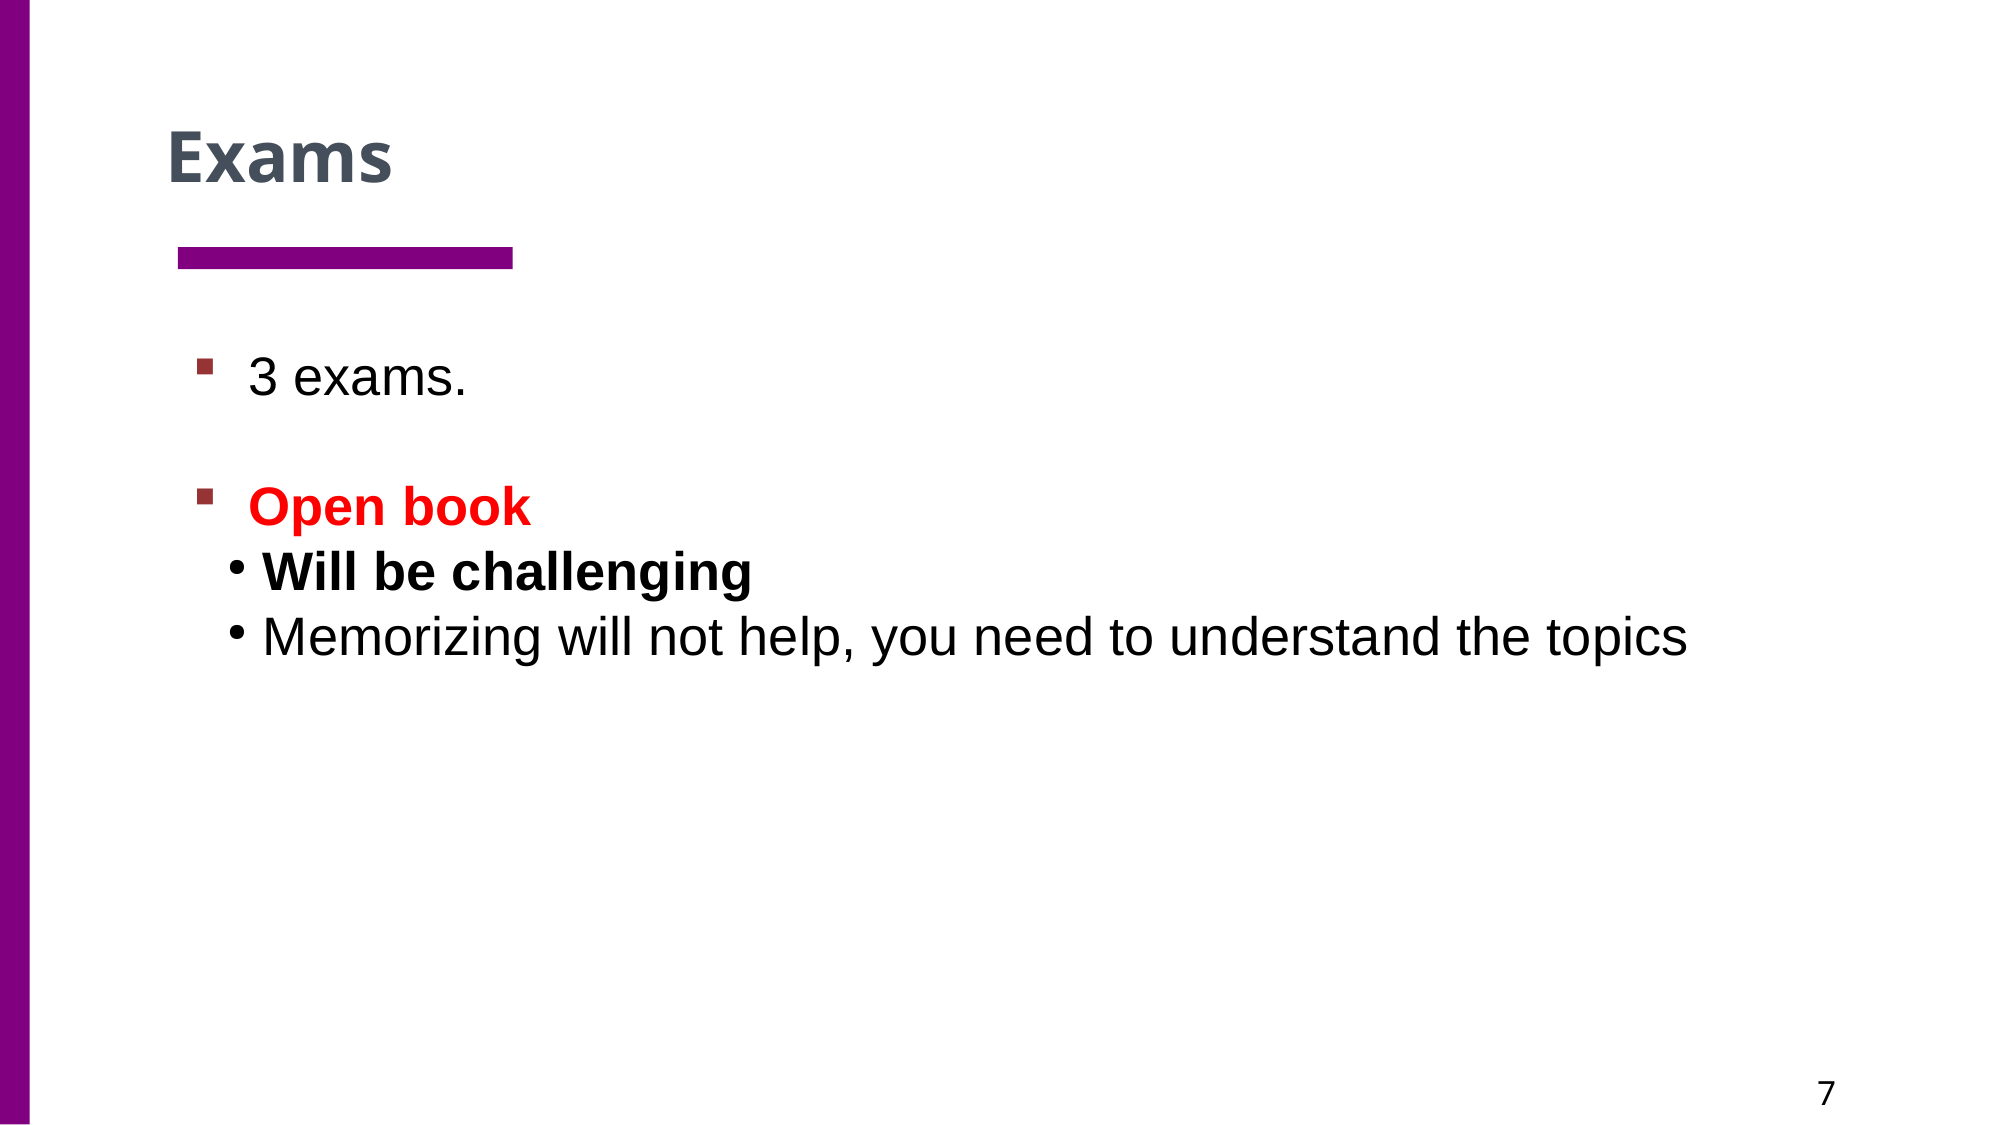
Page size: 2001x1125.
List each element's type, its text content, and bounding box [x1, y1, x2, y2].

text_box Exams [151, 0, 1849, 212]
text_box 3 exams. Open book Will be challenging Memorizing will not help, you need to understand the topics [177, 326, 1875, 1050]
